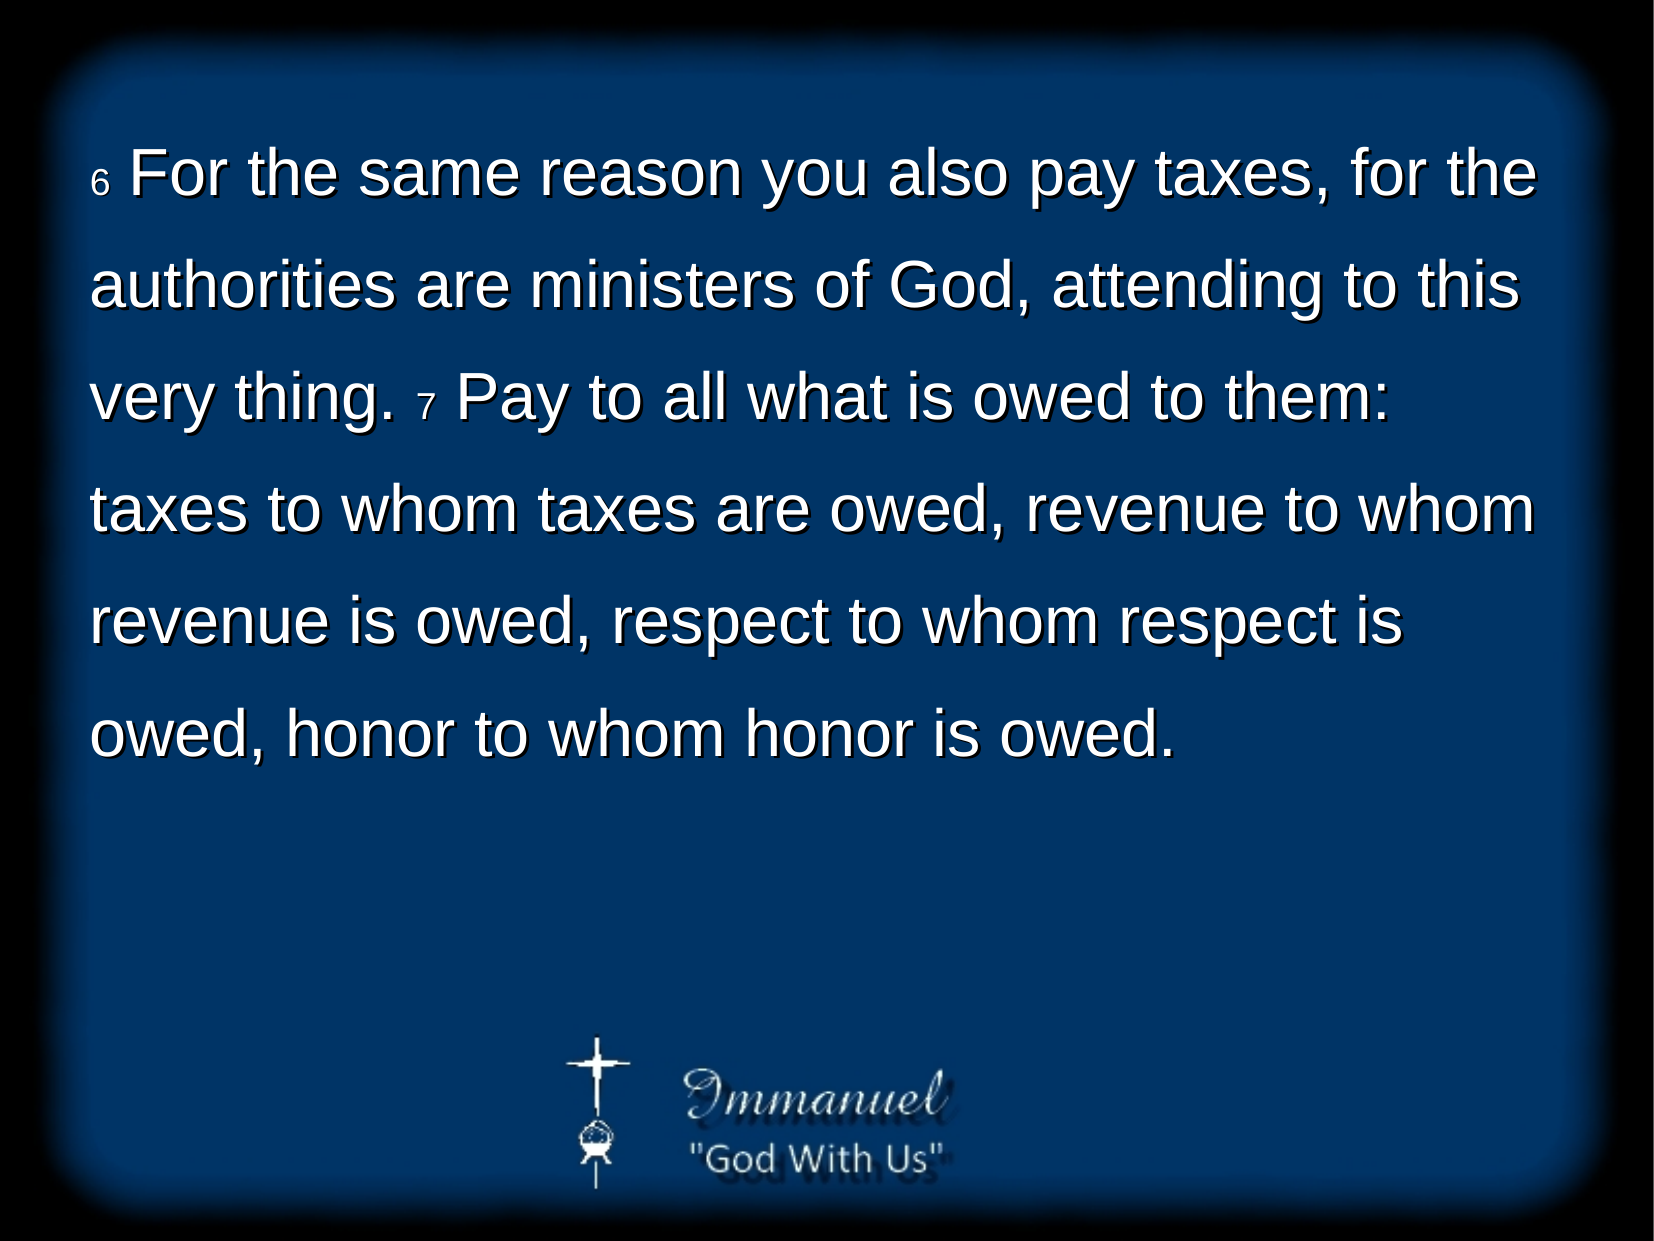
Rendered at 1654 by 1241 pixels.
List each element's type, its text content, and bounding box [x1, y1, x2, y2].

picture [0, 0, 1654, 1241]
text_box 6 For the same reason you also pay taxes, for the authorities are ministers of God, attending to this very thing. 7 Pay to all what is owed to them: taxes to whom taxes are owed, revenue to whom revenue is owed, respect to whom respect is owed, honor to whom honor is owed. [75, 90, 1576, 736]
